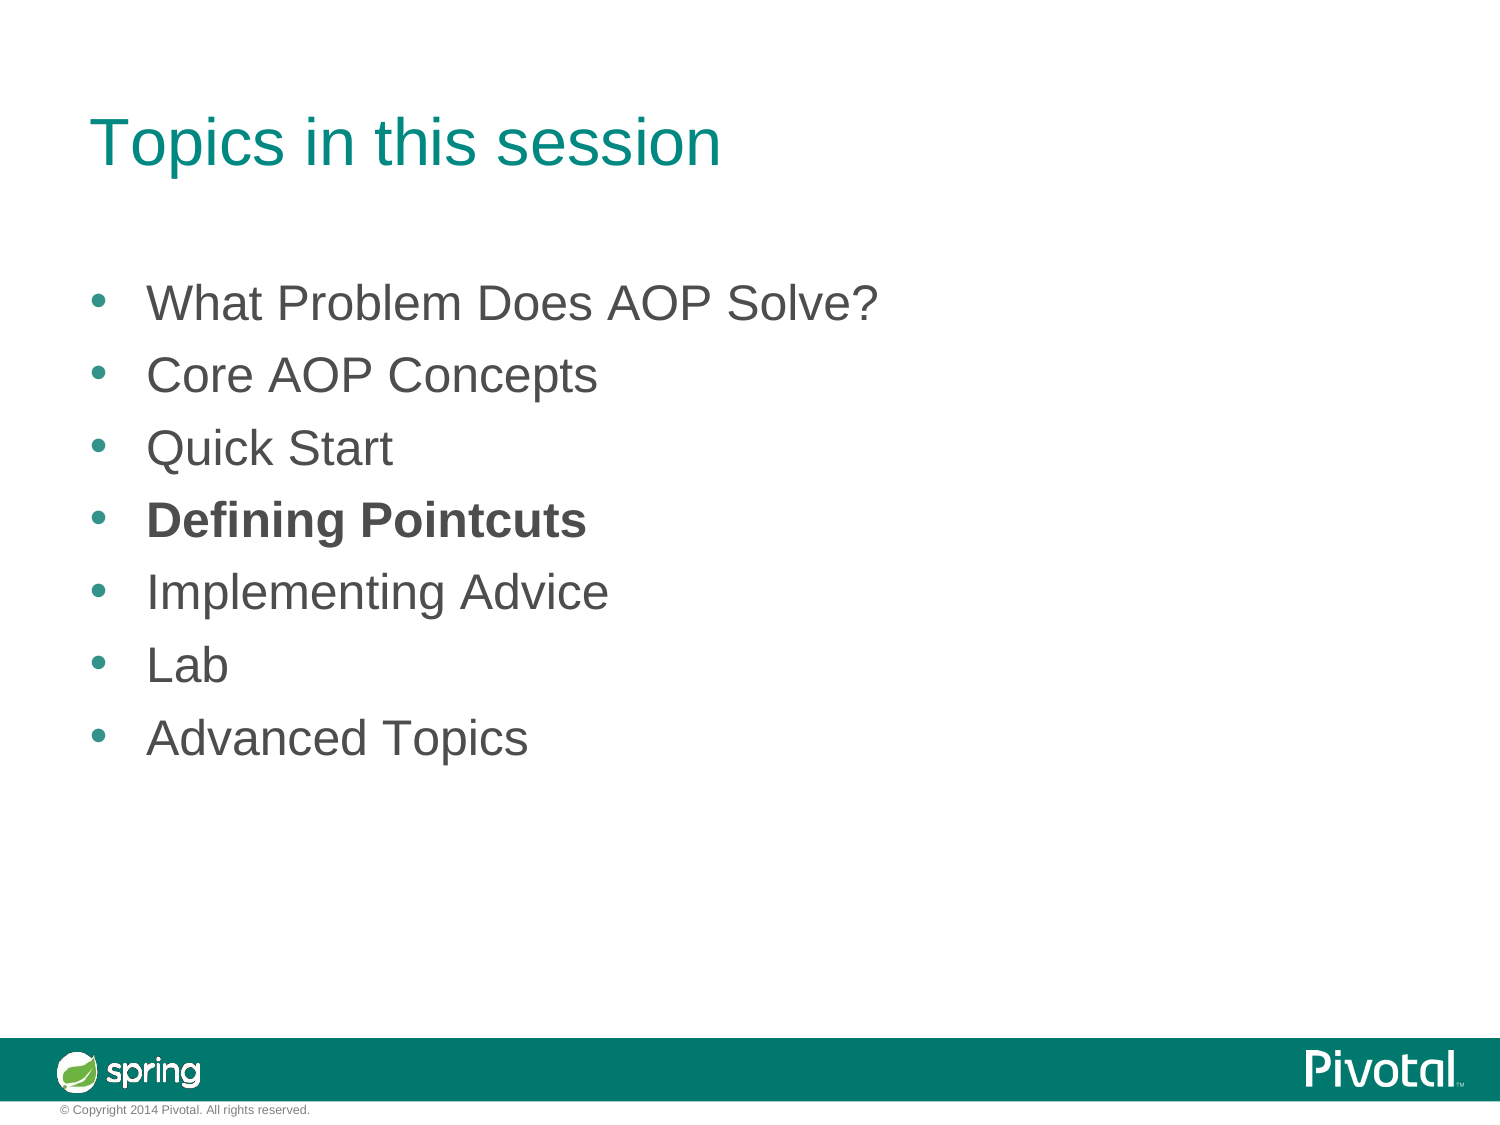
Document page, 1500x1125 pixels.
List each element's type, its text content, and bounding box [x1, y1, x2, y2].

title Topics in this session [75, 45, 1426, 233]
picture [1306, 1050, 1464, 1087]
list What Problem Does AOP Solve? Core AOP Concepts Quick Start Defining Pointcuts Implementing Advice Lab Advanced Topics [75, 262, 1426, 773]
picture [32, 1041, 210, 1103]
